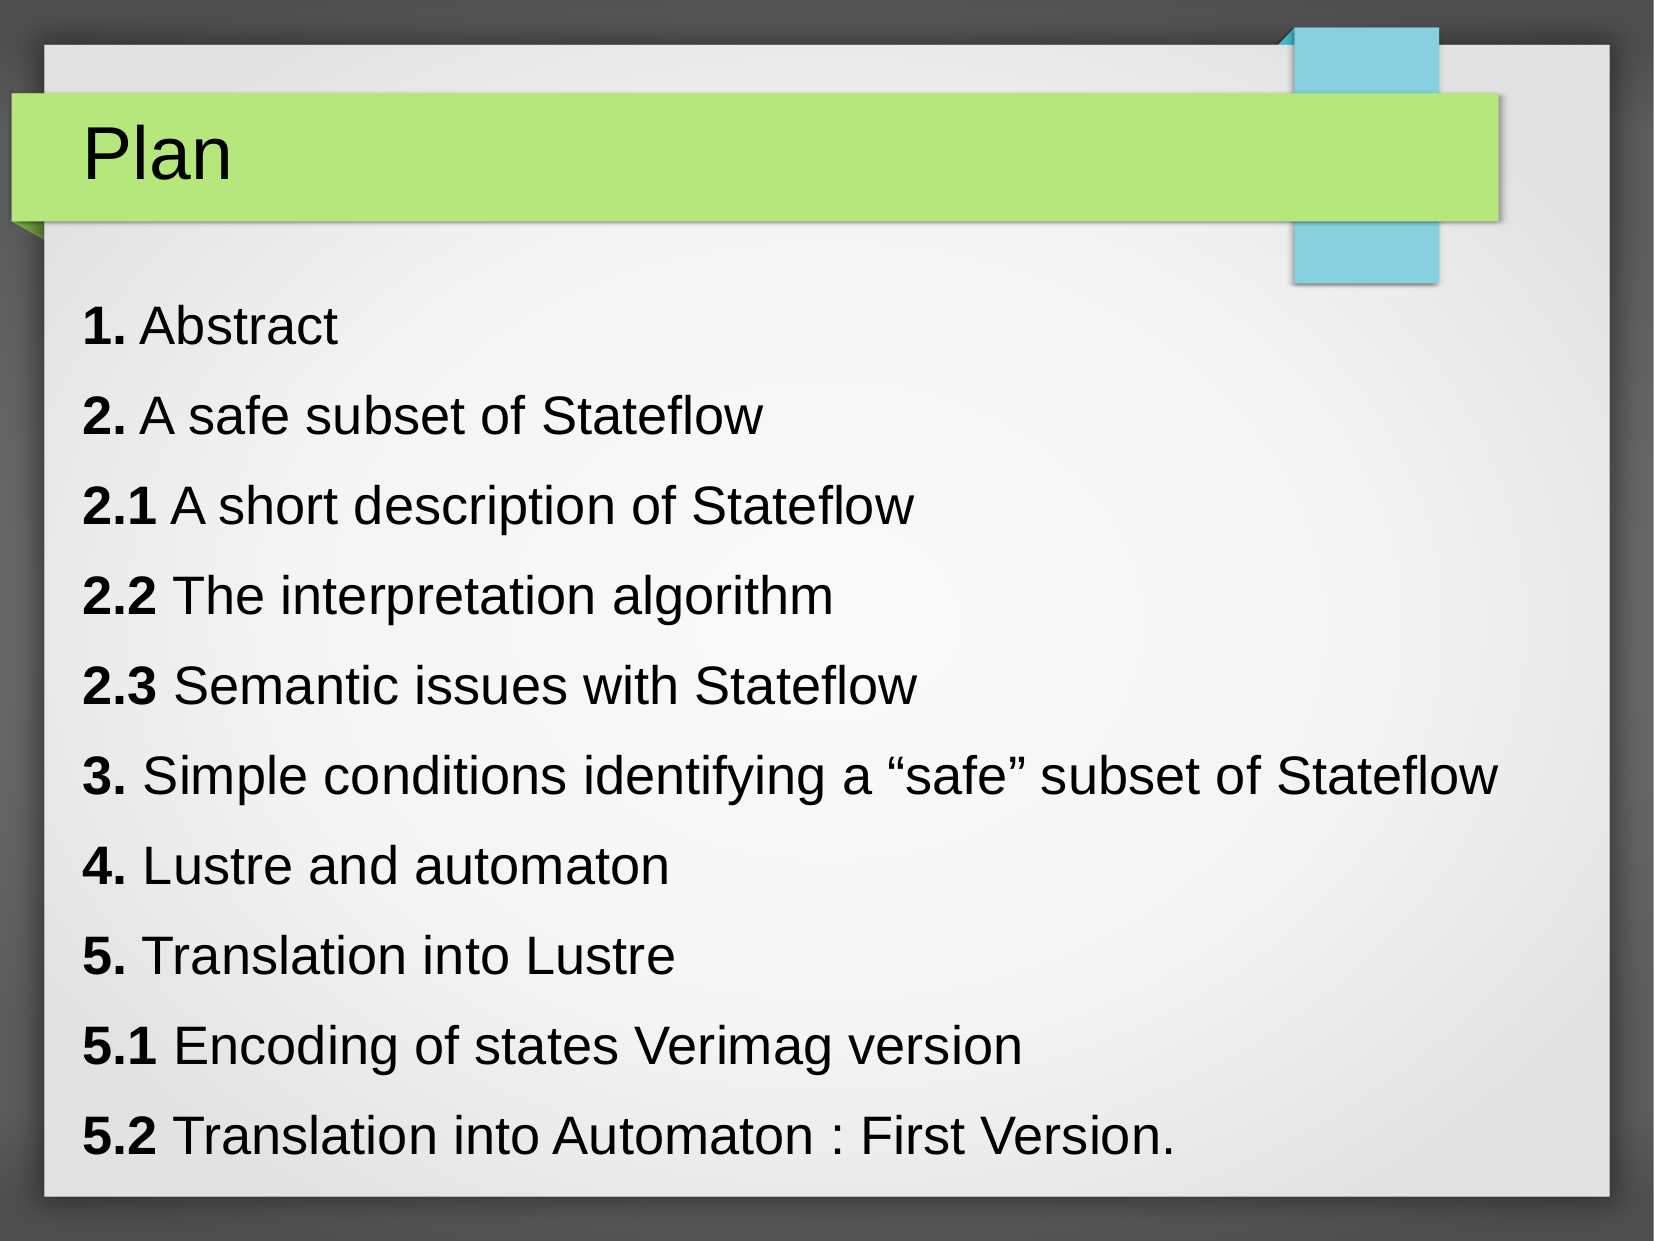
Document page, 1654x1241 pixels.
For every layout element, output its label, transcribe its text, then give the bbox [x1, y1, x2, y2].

picture [0, 0, 1654, 1241]
list 1. Abstract 2. A safe subset of Stateflow 2.1 A short description of Stateflow 2.2 The interpretation algorithm 2.3 Semantic issues with Stateflow 3. Simple conditions identifying a “safe” subset of Stateflow 4. Lustre and automaton 5. Translation into Lustre 5.1 Encoding of states Verimag version 5.2 Translation into Automaton : First Version. [82, 295, 1571, 1170]
title Plan [82, 94, 1264, 213]
